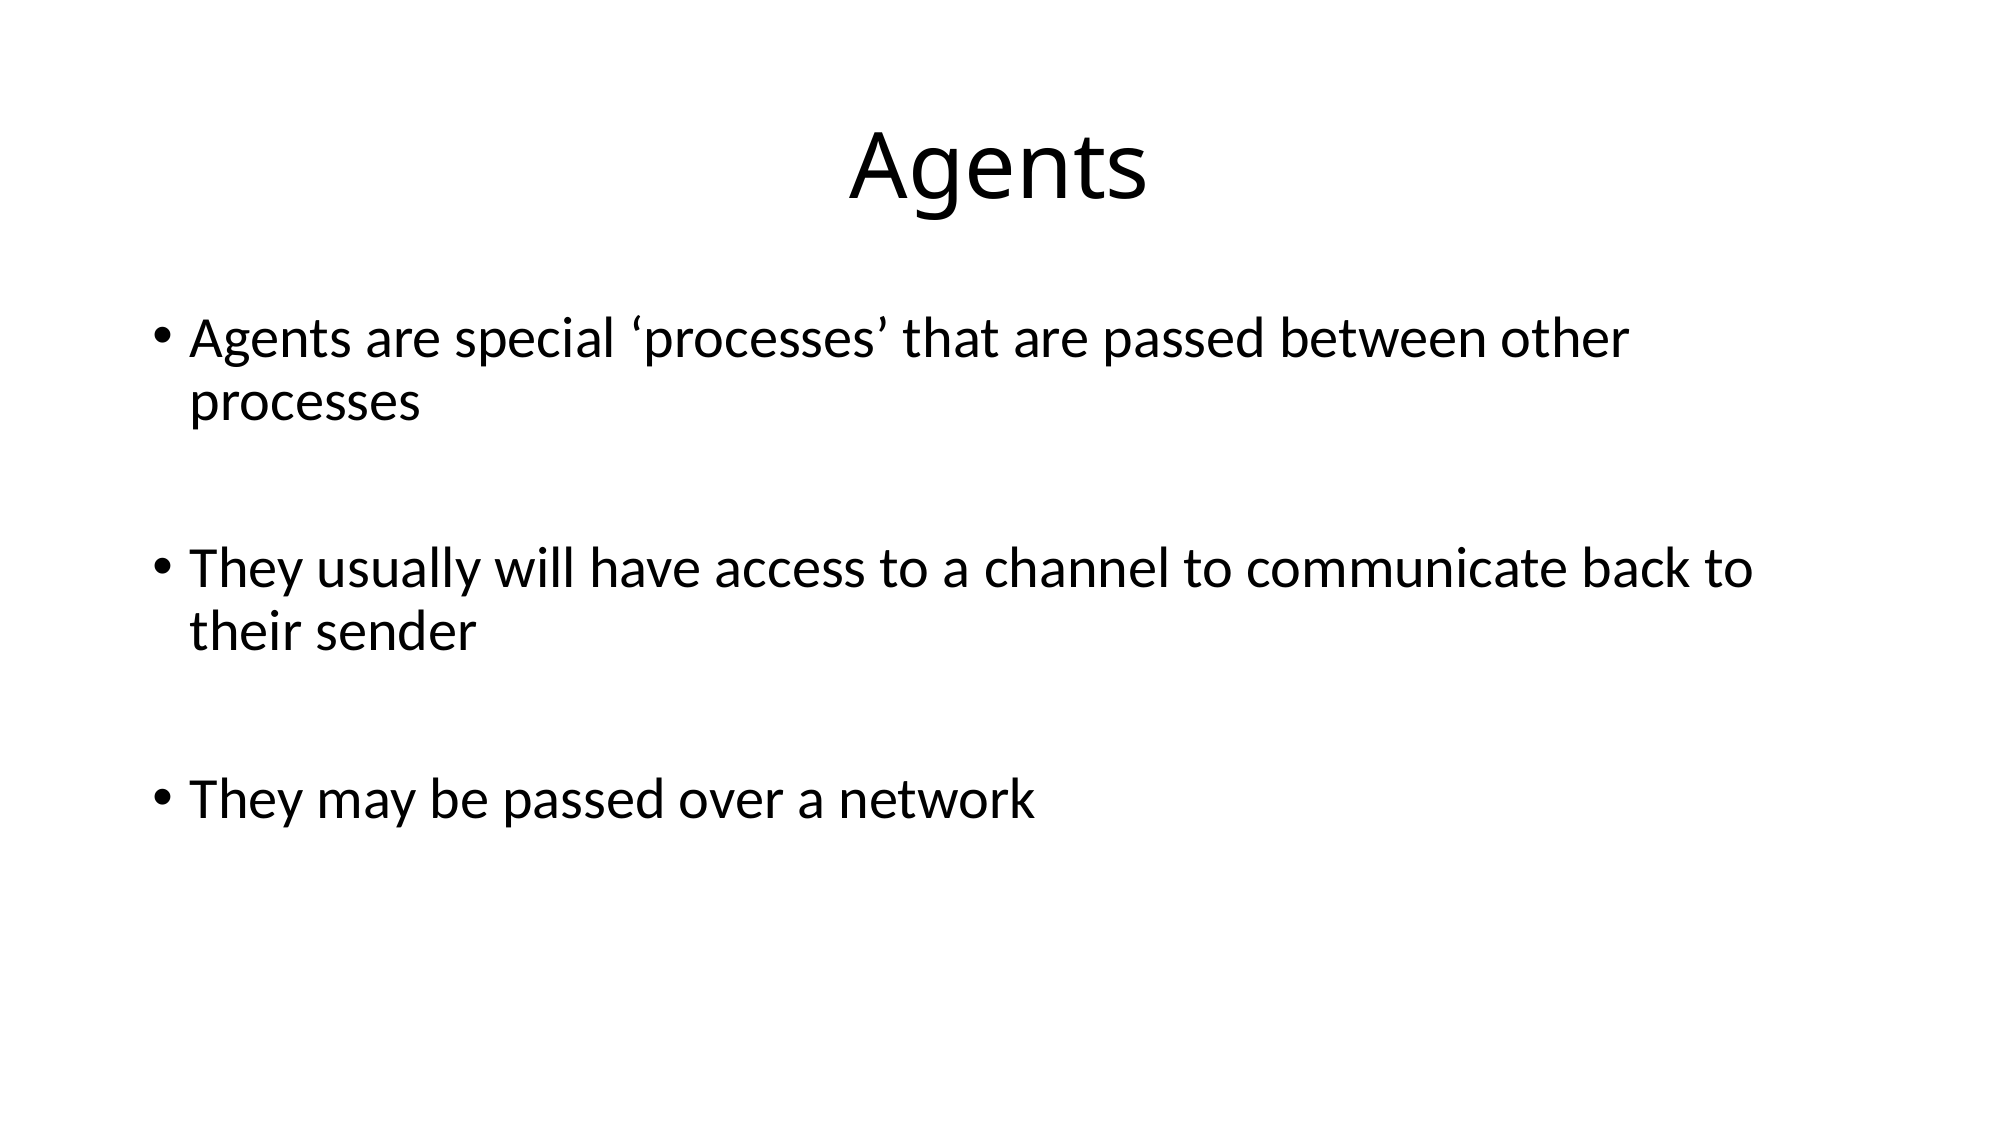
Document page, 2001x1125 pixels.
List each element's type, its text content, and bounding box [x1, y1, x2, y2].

list Agents are special ‘processes’ that are passed between other processes They usually will have access to a channel to communicate back to their sender They may be passed over a network [137, 299, 1863, 1014]
title Agents [137, 59, 1863, 278]
